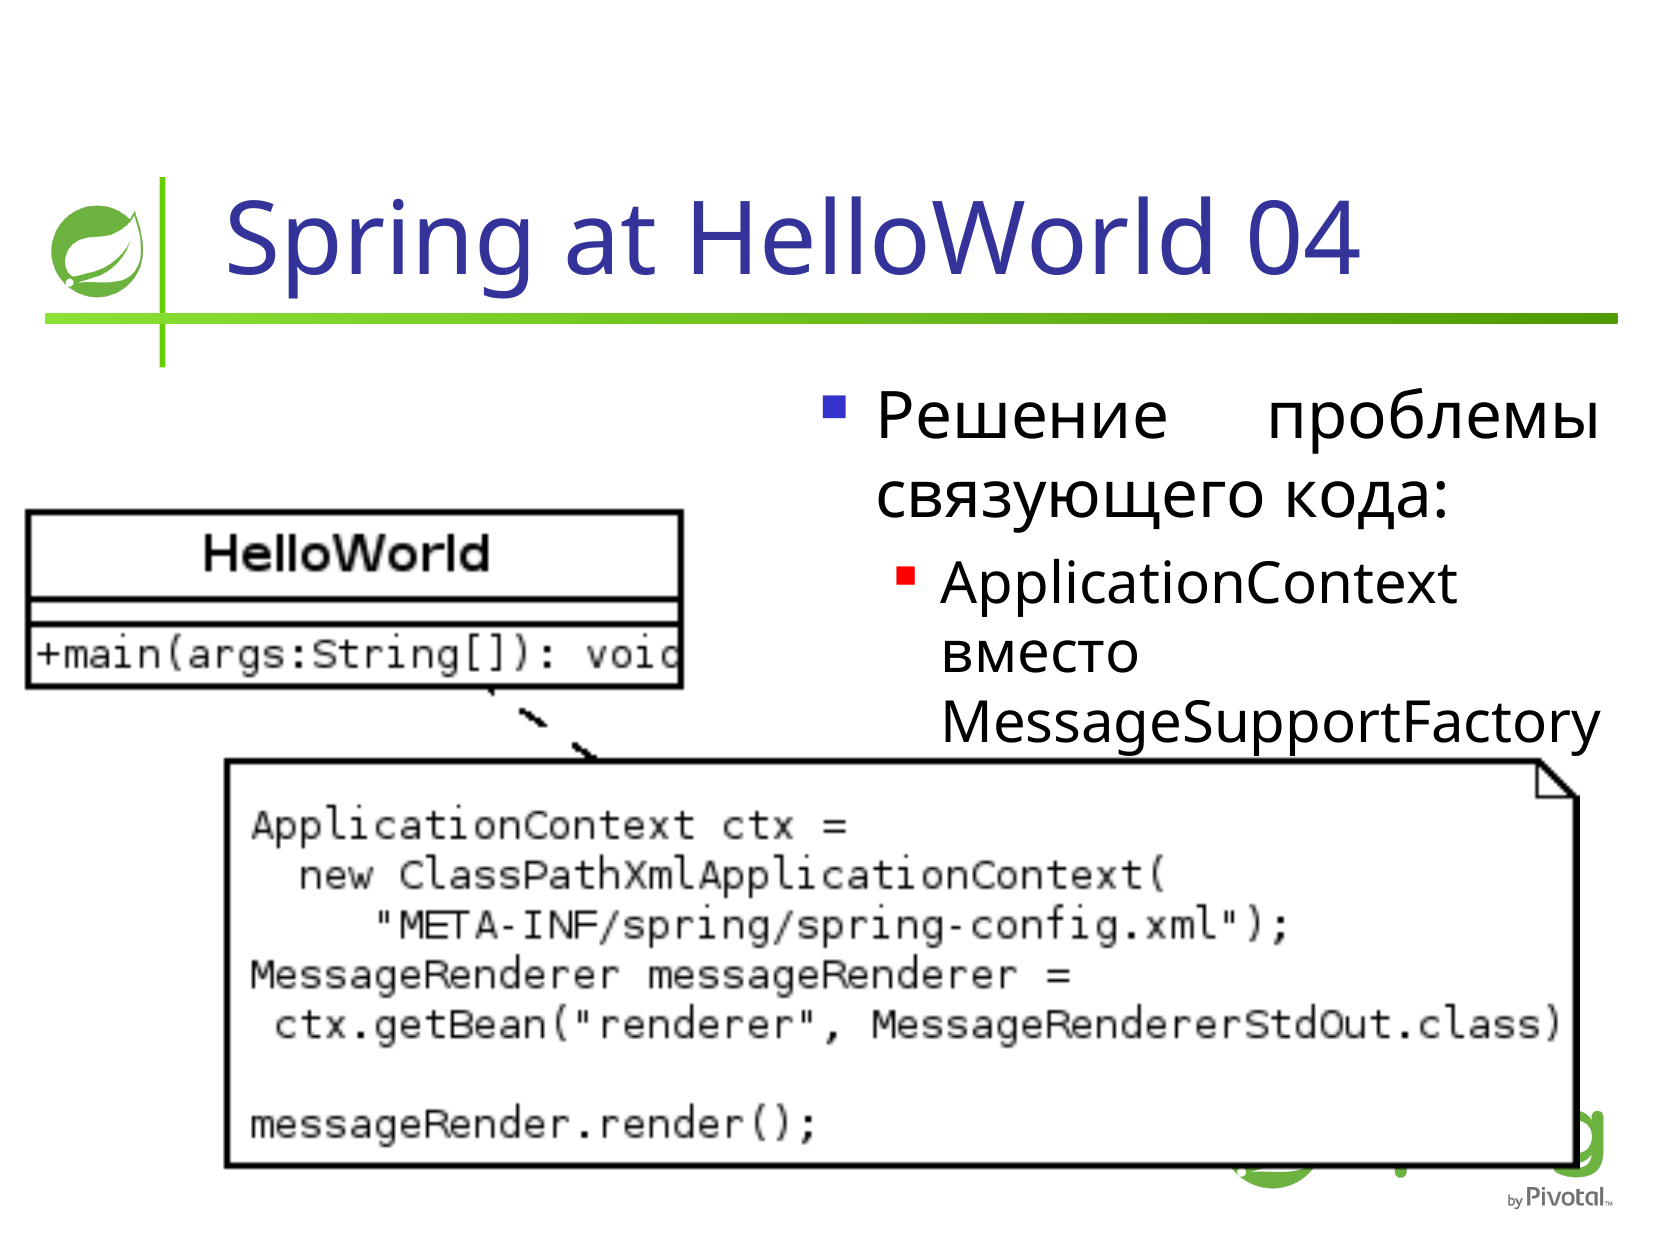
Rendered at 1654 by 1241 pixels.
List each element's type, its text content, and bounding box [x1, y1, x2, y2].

picture [23, 507, 1618, 1212]
title Spring at HelloWorld 04 [208, 38, 1618, 304]
list Решение проблемы связующего кода: ApplicationContext вместо MessageSupportFactory [803, 364, 1620, 792]
